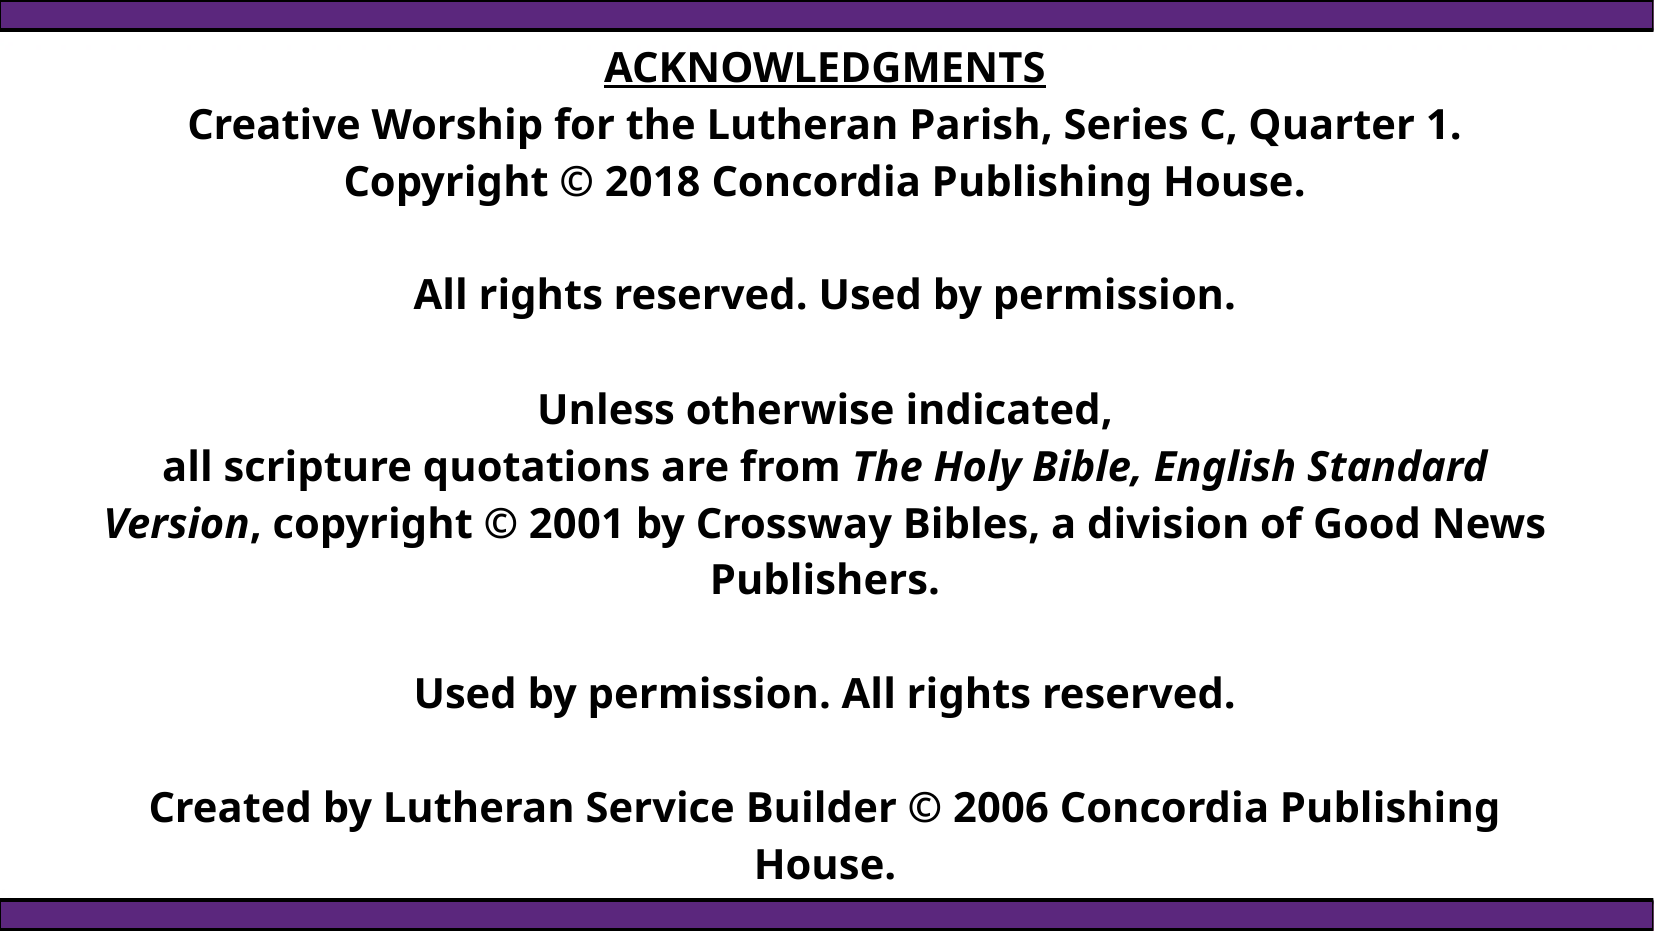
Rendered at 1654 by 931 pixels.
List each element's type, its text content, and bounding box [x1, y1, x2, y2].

text_box [0, 0, 1654, 31]
text_box ACKNOWLEDGMENTS Creative Worship for the Lutheran Parish, Series C, Quarter 1. Copyright © 2018 Concordia Publishing House. All rights reserved. Used by permission. Unless otherwise indicated, all scripture quotations are from The Holy Bible, English Standard Version, copyright © 2001 by Crossway Bibles, a division of Good News Publishers. Used by permission. All rights reserved. Created by Lutheran Service Builder © 2006 Concordia Publishing House. [75, 30, 1576, 767]
picture [0, 31, 1654, 900]
text_box [0, 900, 1654, 931]
